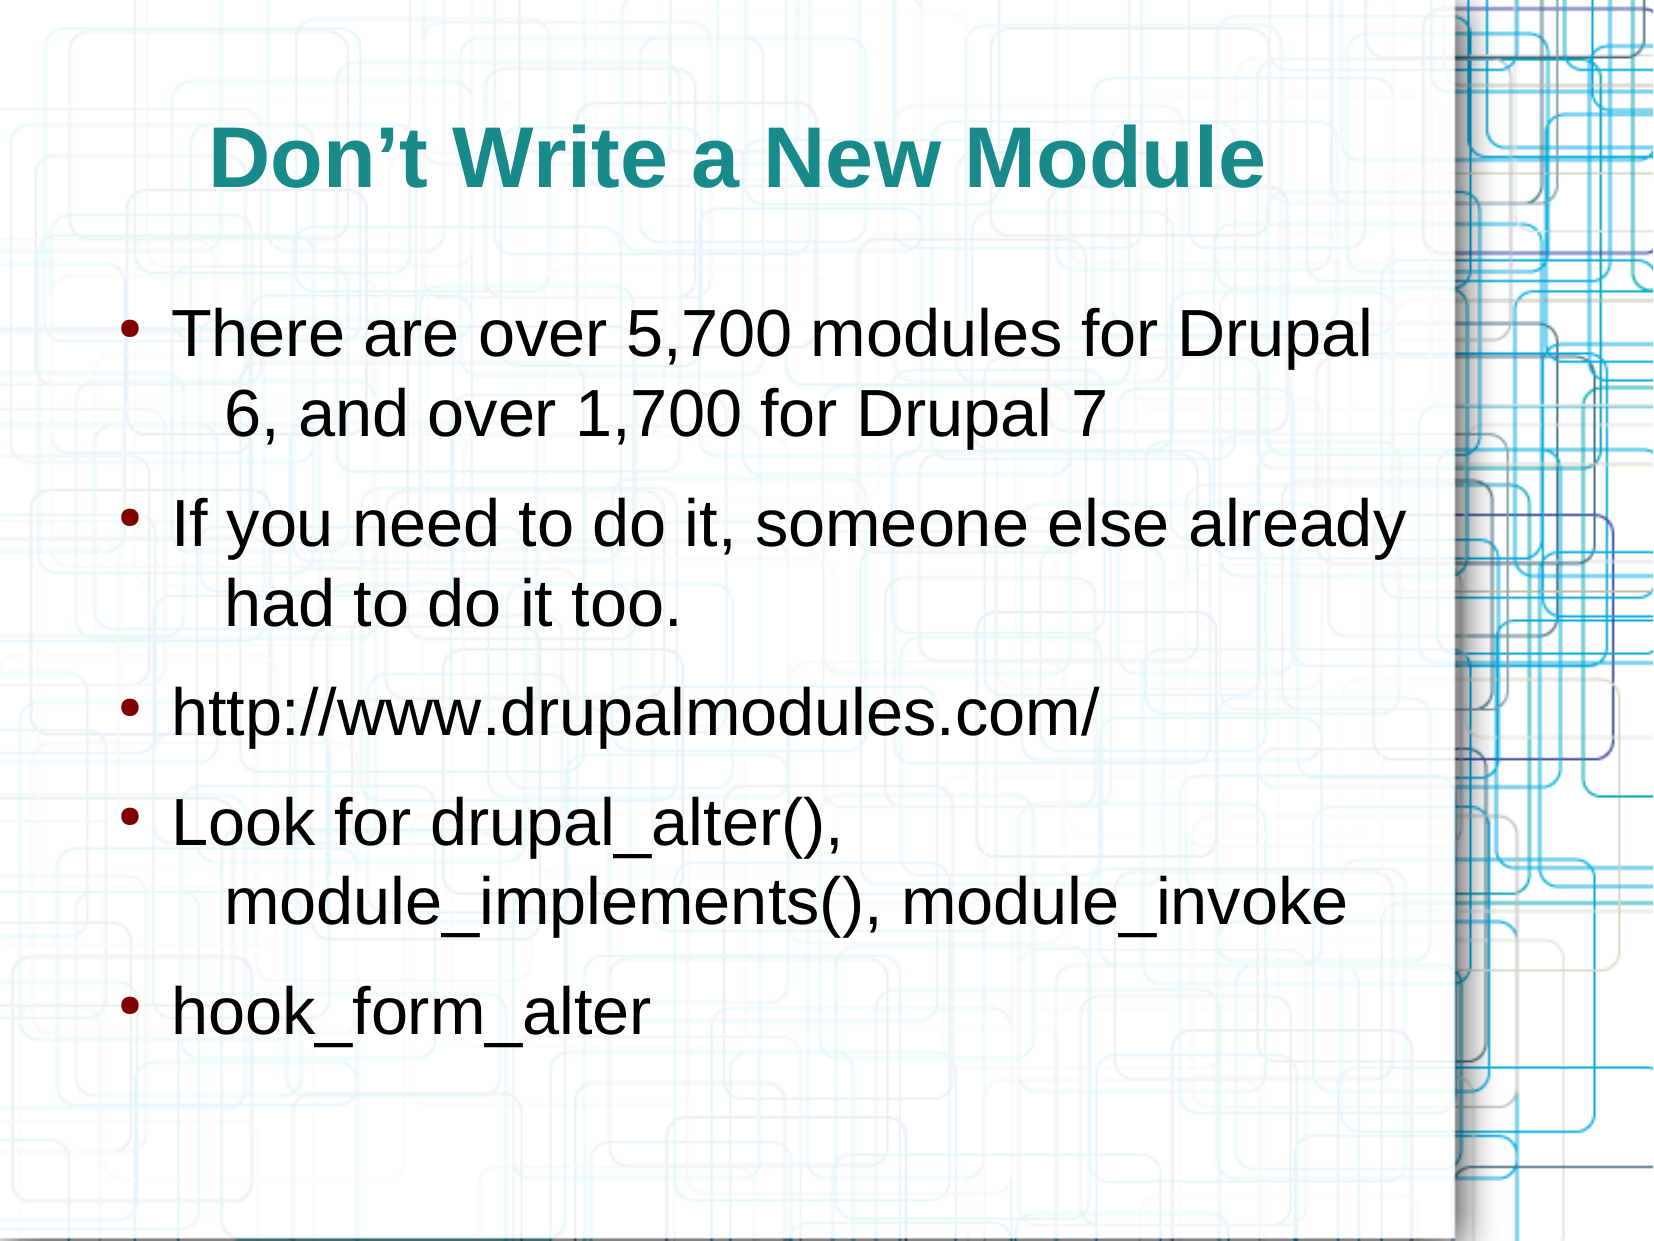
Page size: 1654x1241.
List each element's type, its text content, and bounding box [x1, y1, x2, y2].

title Don’t Write a New Module [58, 49, 1417, 257]
picture [0, 0, 1654, 1241]
list There are over 5,700 modules for Drupal 6, and over 1,700 for Drupal 7 If you need to do it, someone else already had to do it too. http://www.drupalmodules.com/ Look for drupal_alter(), module_implements(), module_invoke hook_form_alter [82, 290, 1417, 1109]
